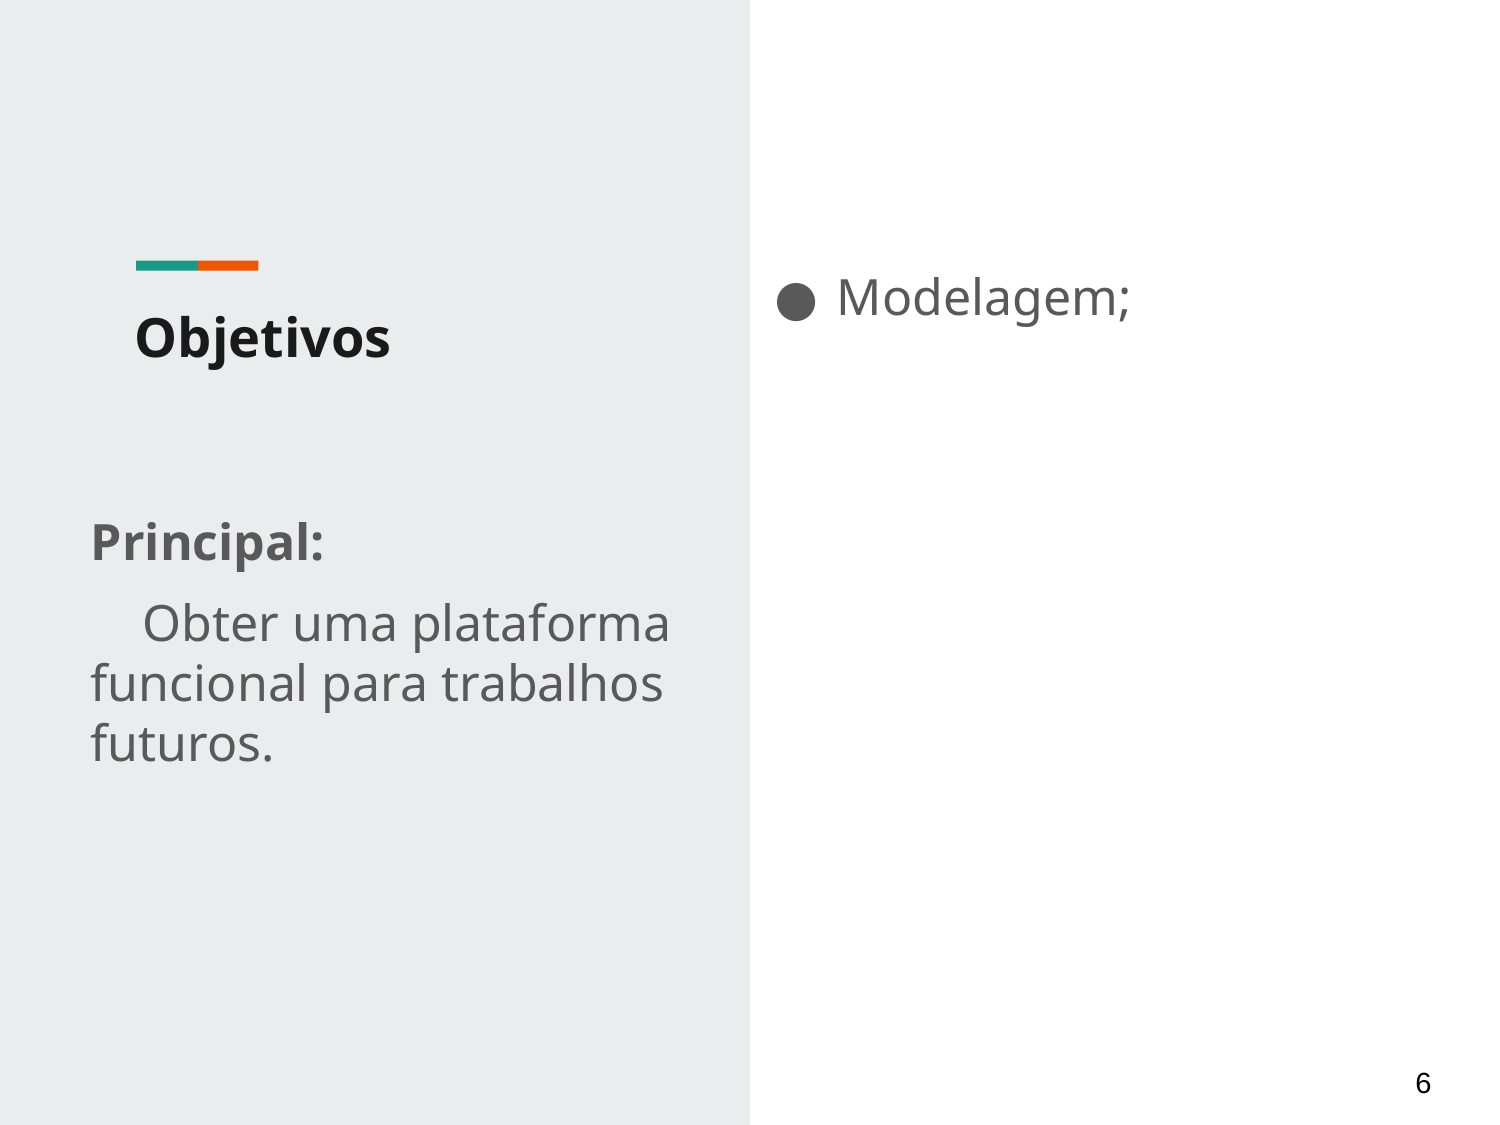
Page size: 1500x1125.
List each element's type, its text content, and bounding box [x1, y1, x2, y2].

title Objetivos [119, 288, 662, 495]
slide_number 6 [1400, 1038, 1491, 1125]
subtitle Principal: Obter uma plataforma funcional para trabalhos futuros. [75, 495, 706, 733]
list Modelagem; [746, 241, 1500, 956]
